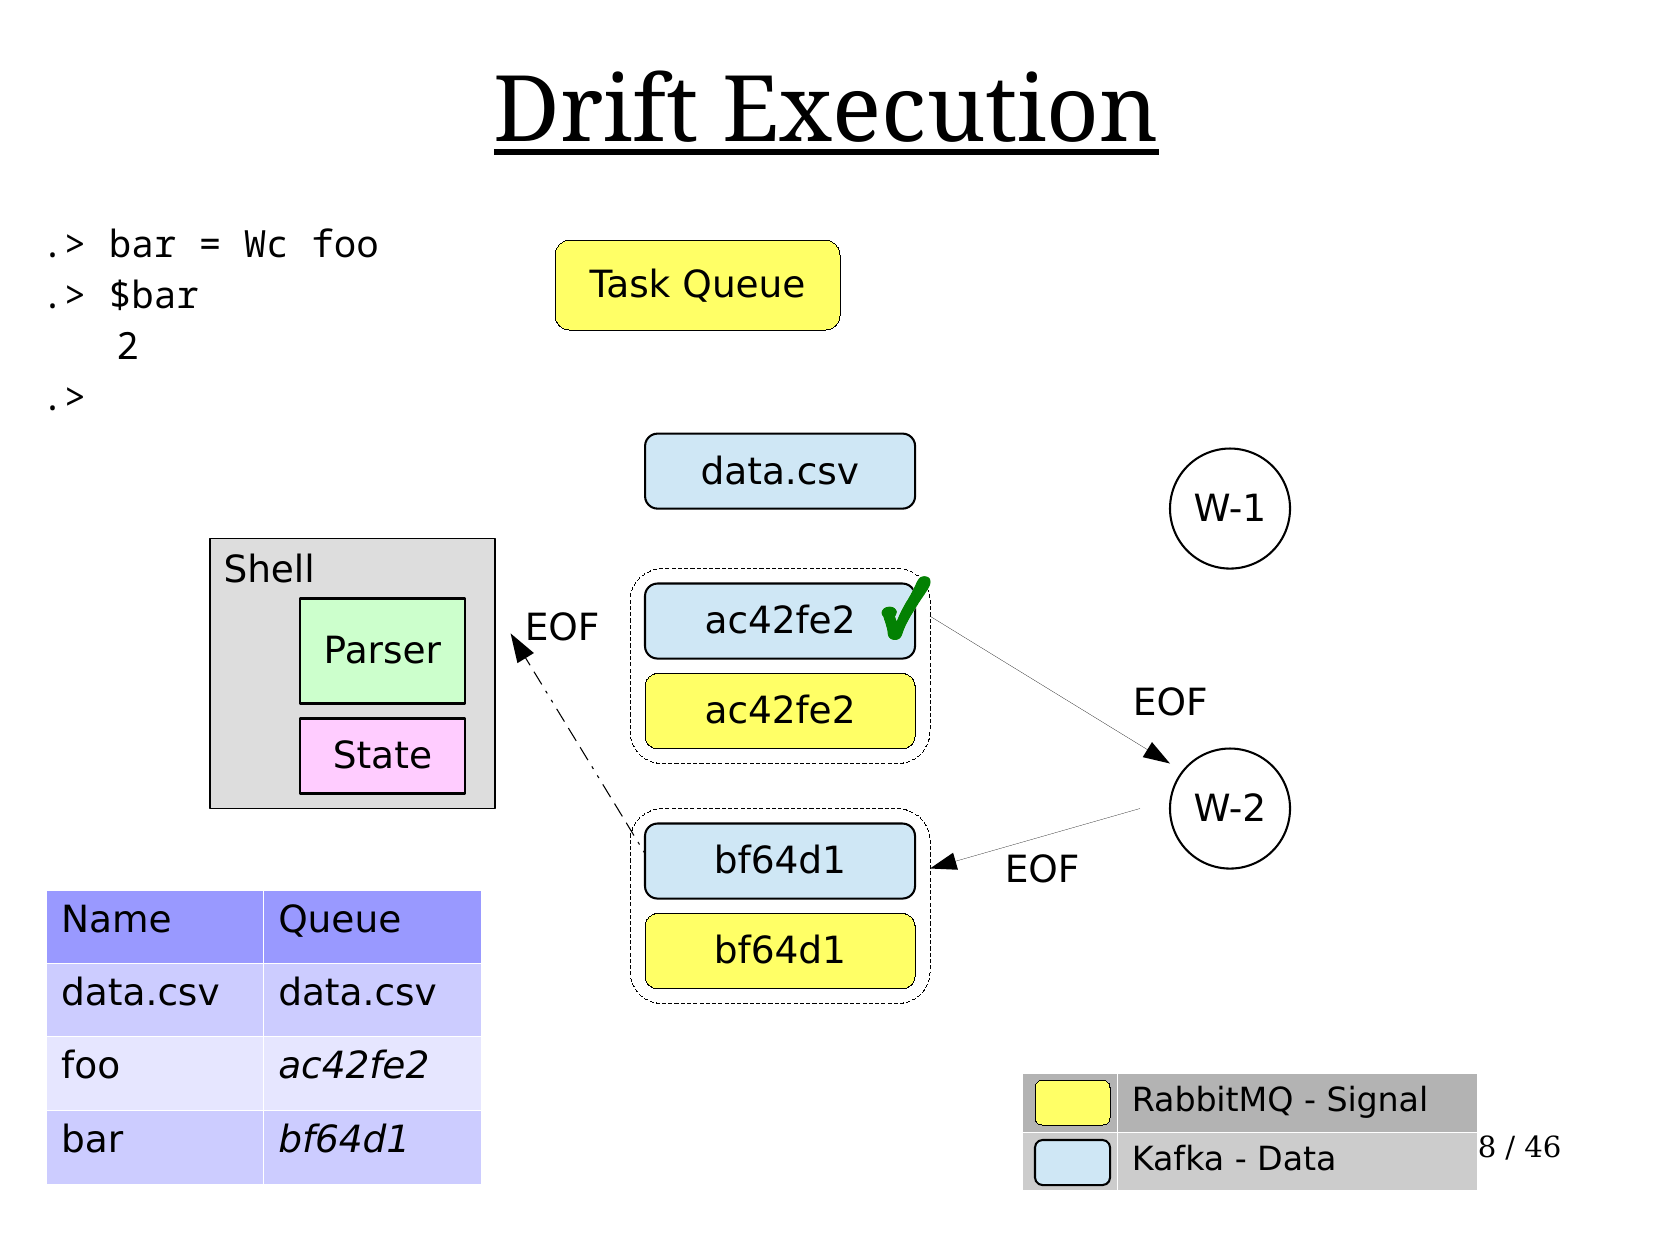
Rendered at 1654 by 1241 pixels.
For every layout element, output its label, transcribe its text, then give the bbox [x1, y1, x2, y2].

table_cell foo [47, 1037, 263, 1110]
text_box [1035, 1140, 1111, 1186]
text_box State [300, 718, 466, 794]
text_box EOF [510, 598, 615, 657]
table_header Queue [264, 891, 481, 963]
table_header RabbitMQ - Signal [1118, 1074, 1477, 1132]
table_cell Kafka - Data [1118, 1133, 1477, 1190]
table_cell [1023, 1133, 1117, 1190]
table_header [1023, 1074, 1117, 1132]
text_box .> bar = Wc foo .> $bar 2 .> [26, 210, 338, 375]
text_box [210, 538, 496, 809]
table_cell data.csv [264, 964, 481, 1036]
text_box Task Queue [555, 240, 841, 331]
text_box [630, 808, 931, 1004]
table_cell data.csv [47, 964, 263, 1036]
table_cell bf64d1 [264, 1111, 481, 1184]
title Drift Execution [82, 2, 1571, 211]
text_box [630, 568, 931, 764]
text_box [1035, 1080, 1111, 1126]
text_box W-2 [1170, 748, 1291, 869]
text_box Shell [208, 540, 331, 599]
text_box EOF [1118, 673, 1223, 732]
table_cell ac42fe2 [264, 1037, 481, 1110]
text_box EOF [990, 840, 1096, 899]
text_box data.csv [645, 433, 916, 509]
table_header Name [47, 891, 263, 963]
table_cell bar [47, 1111, 263, 1184]
text_box W-1 [1170, 448, 1291, 569]
picture [866, 568, 946, 648]
text_box Parser [300, 598, 466, 704]
